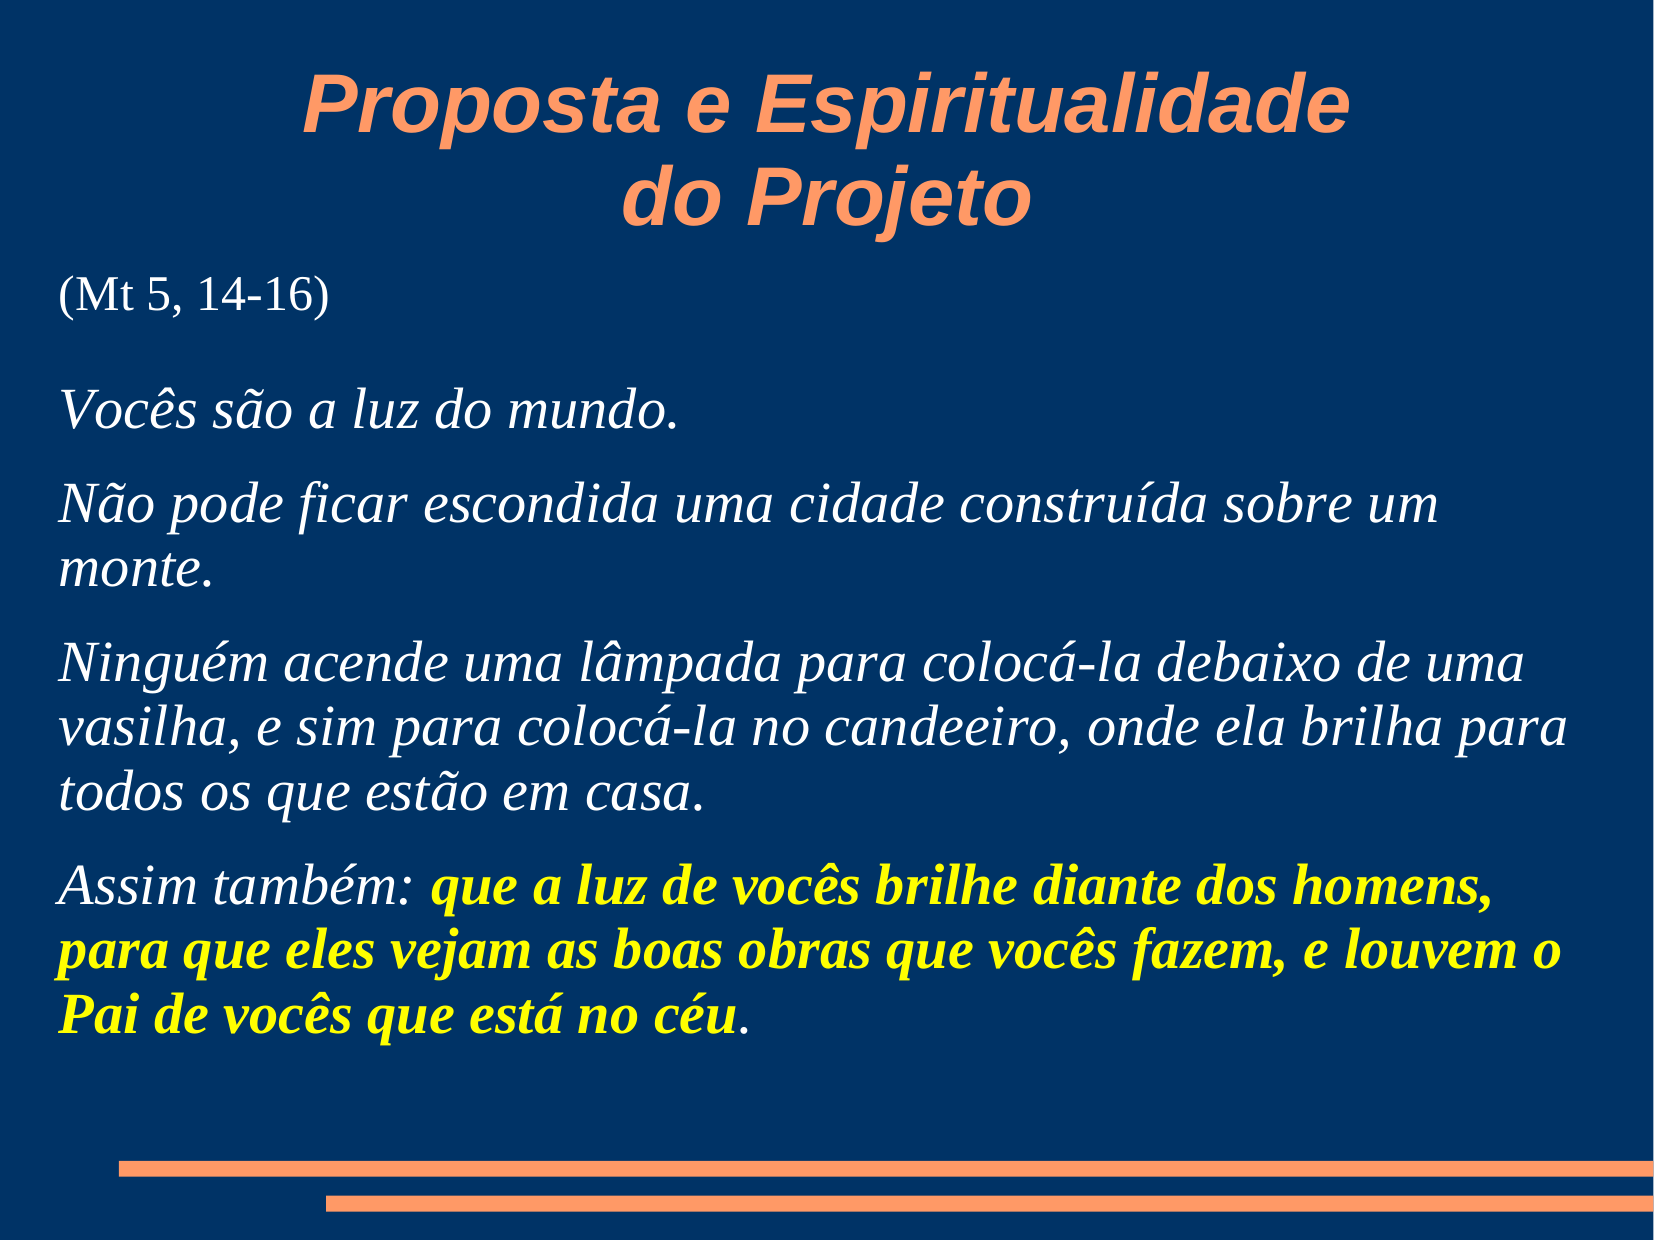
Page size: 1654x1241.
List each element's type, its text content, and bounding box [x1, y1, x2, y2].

text_box (Mt 5, 14-16) Vocês são a luz do mundo. Não pode ficar escondida uma cidade construída sobre um monte. Ninguém acende uma lâmpada para colocá-la debaixo de uma vasilha, e sim para colocá-la no candeeiro, onde ela brilha para todos os que estão em casa. Assim também: que a luz de vocês brilhe diante dos homens, para que eles vejam as boas obras que vocês fazem, e louvem o Pai de vocês que está no céu. [59, 265, 1595, 1063]
title Proposta e Espiritualidade do Projeto [121, 46, 1534, 254]
